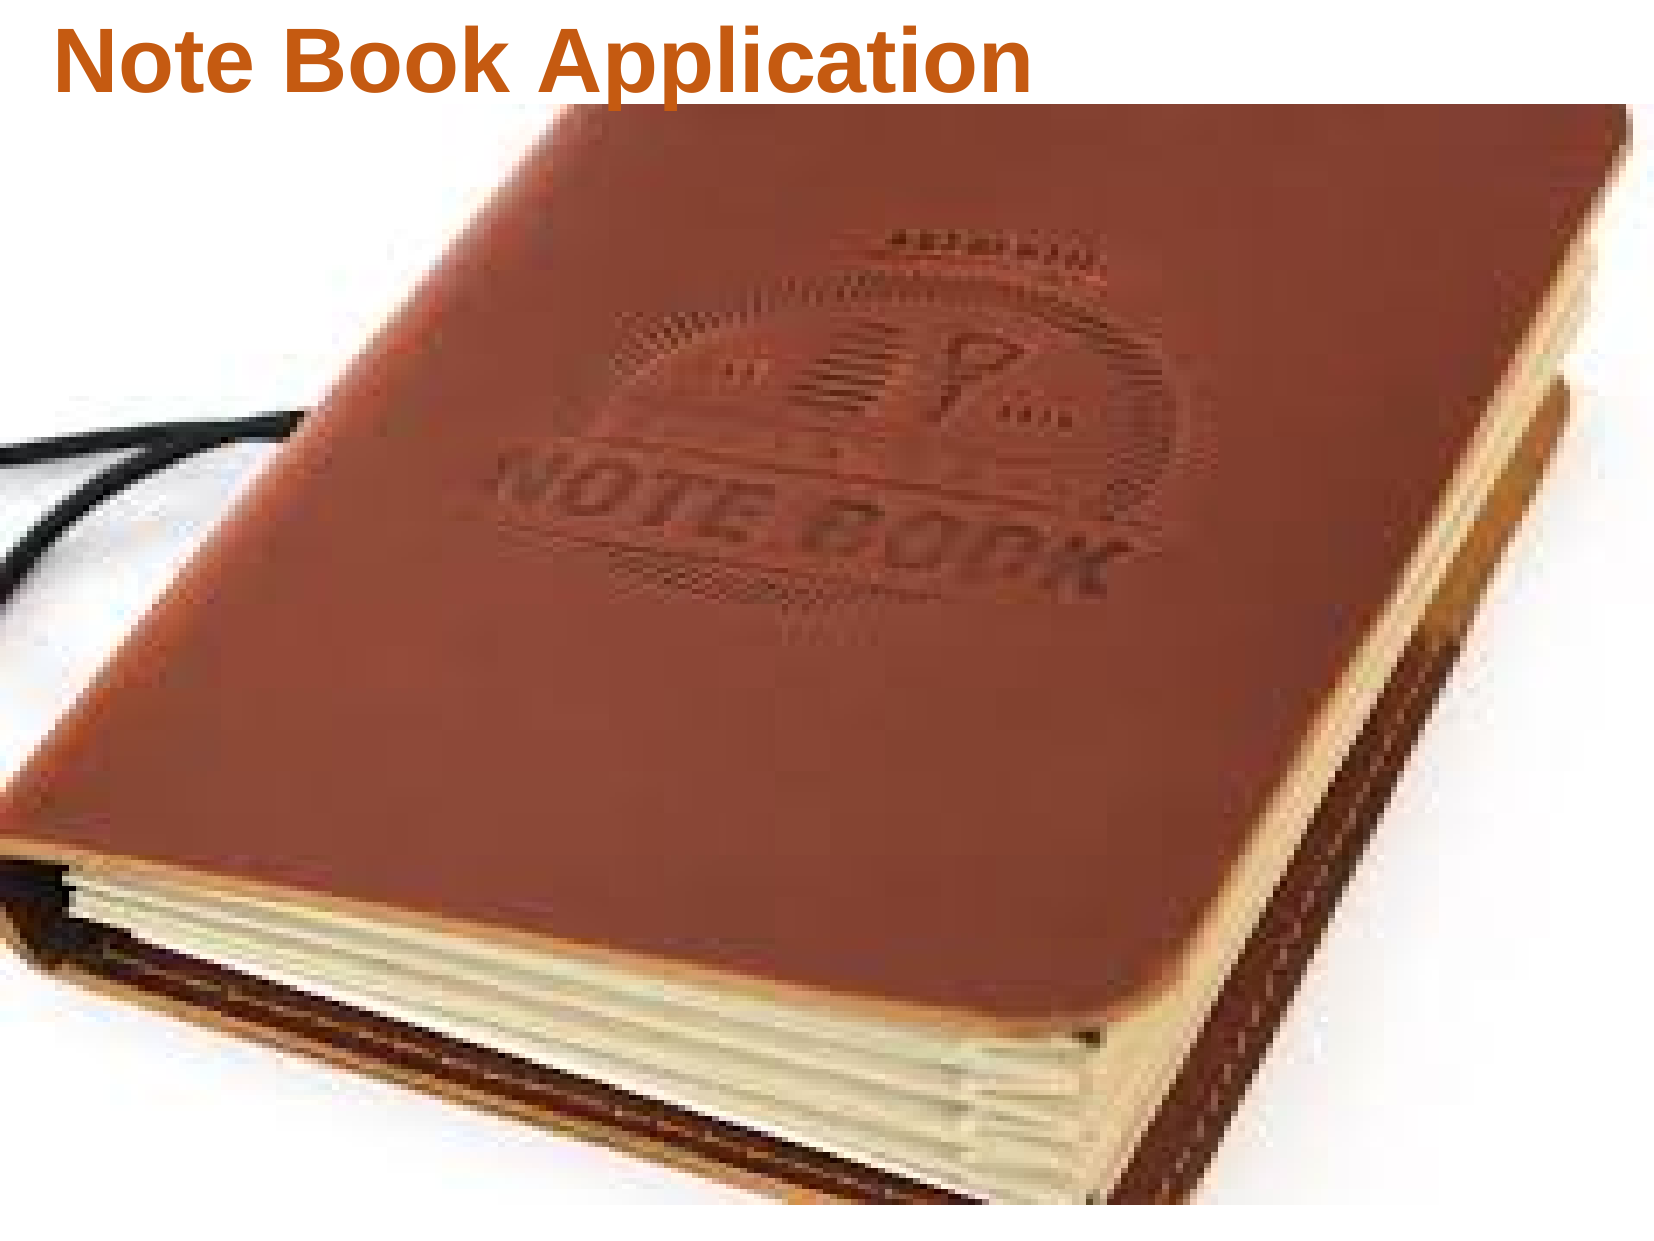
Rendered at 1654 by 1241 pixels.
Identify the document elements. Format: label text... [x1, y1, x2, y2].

picture [0, 105, 1654, 1206]
text_box Note Book Application [25, 1, 1063, 106]
